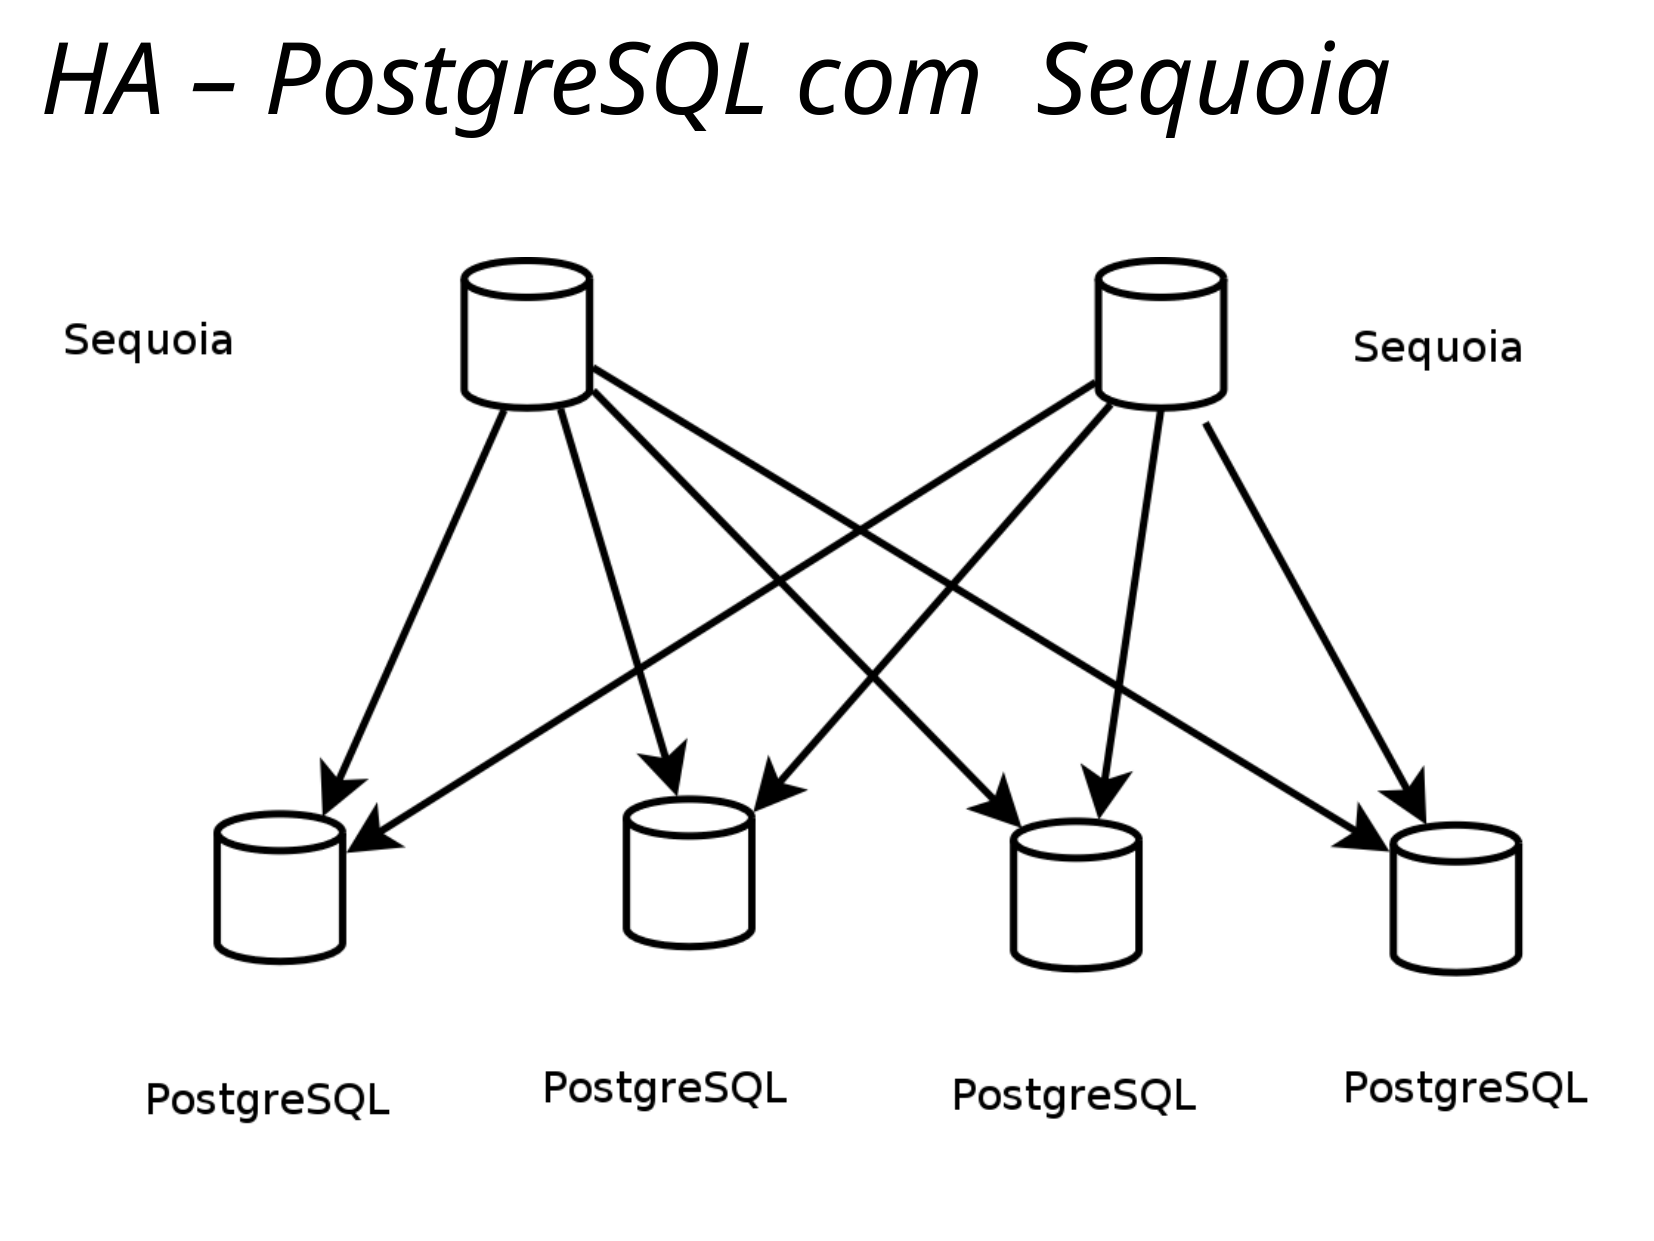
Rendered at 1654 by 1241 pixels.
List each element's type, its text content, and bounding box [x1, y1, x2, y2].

picture [63, 257, 1589, 1144]
text_box HA – PostgreSQL com Sequoia [0, 0, 1654, 207]
